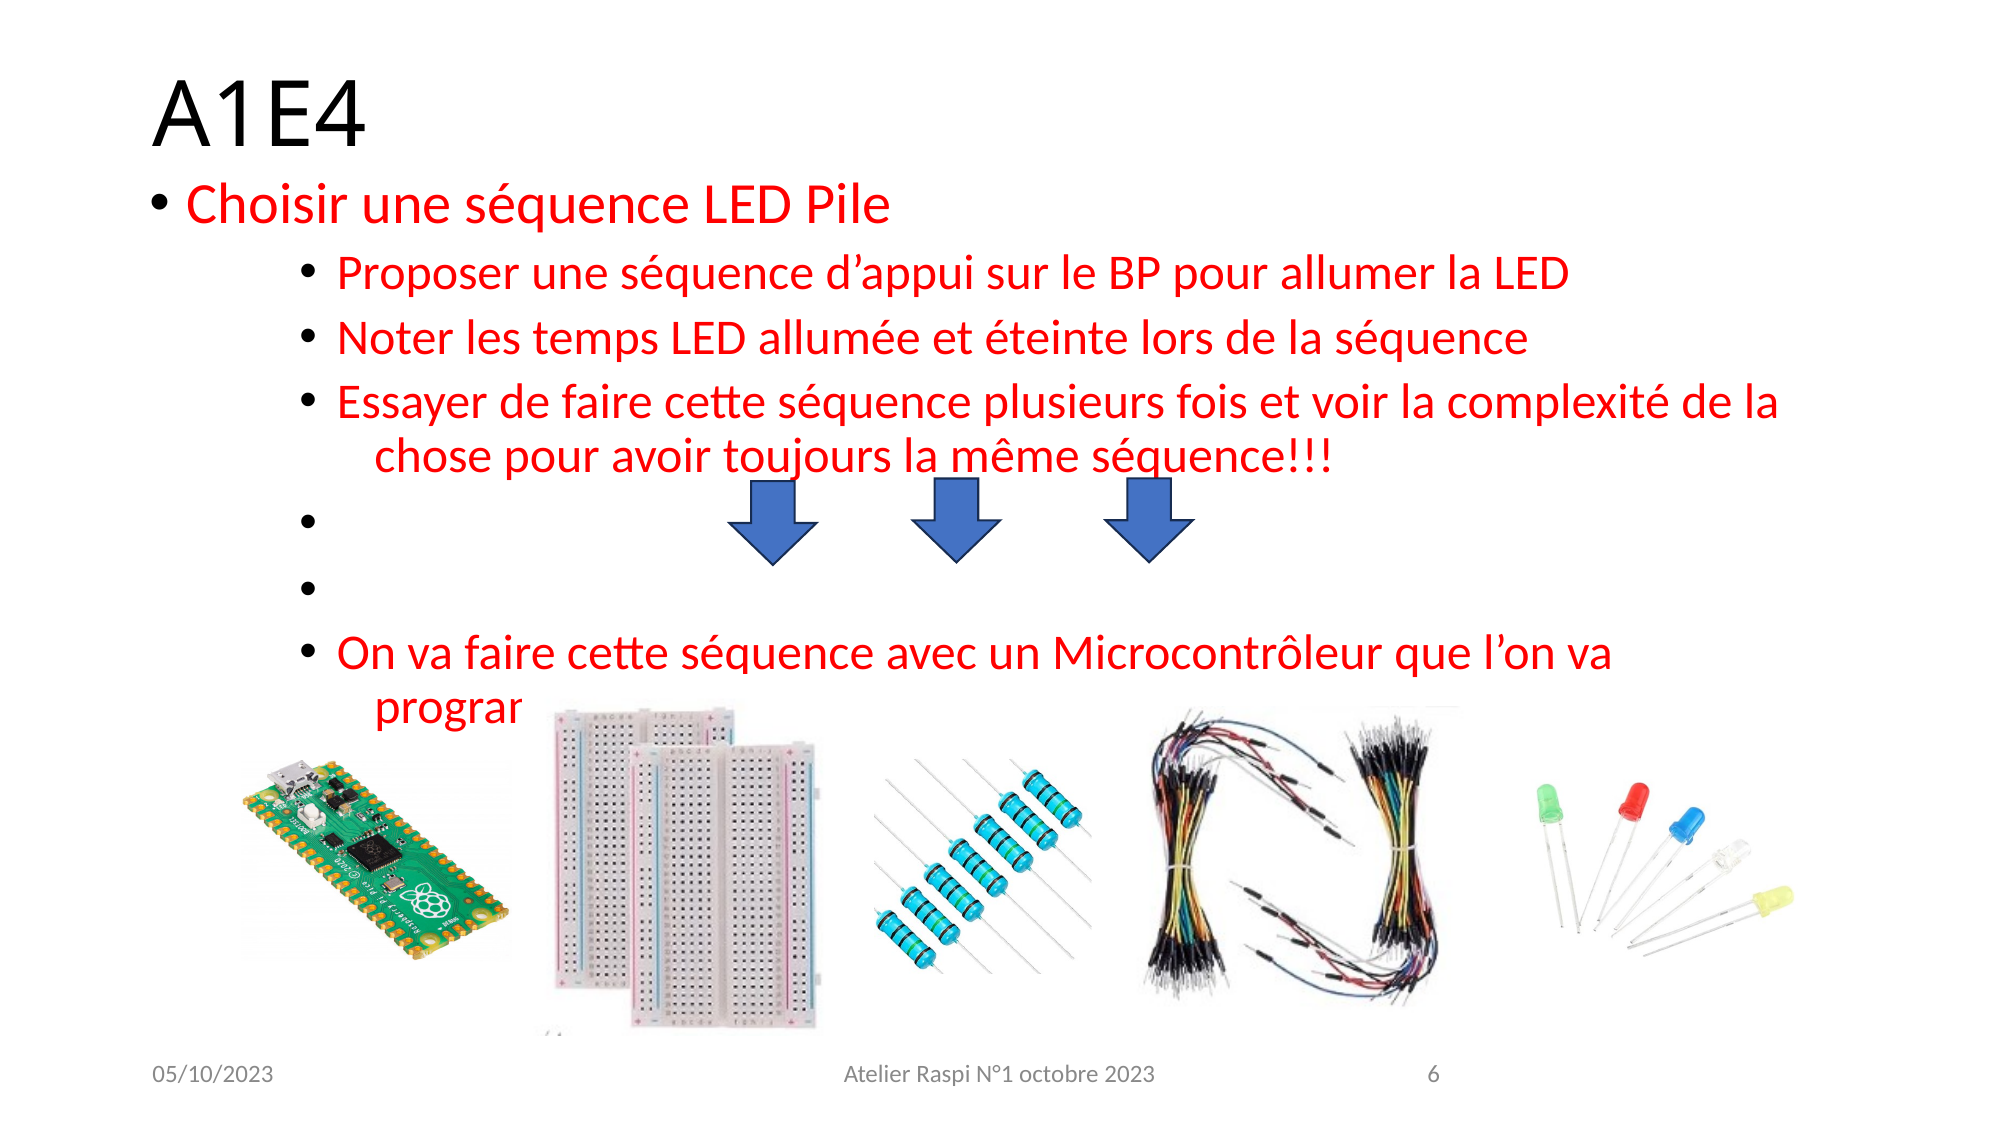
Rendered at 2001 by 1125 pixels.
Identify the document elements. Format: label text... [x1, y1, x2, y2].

picture [874, 757, 1092, 974]
text_box A1E4 [137, 59, 1863, 166]
picture [522, 674, 834, 1036]
text_box [729, 481, 817, 565]
text_box [1412, 1042, 1863, 1103]
picture [1125, 706, 1465, 1013]
text_box Choisir une séquence LED Pile Proposer une séquence d’appui sur le BP pour allumer la LED Noter les temps LED allumée et éteinte lors de la séquence Essayer de faire cette séquence plusieurs fois et voir la complexité de la chose pour avoir toujours la même séquence!!! On va faire cette séquence avec un Microcontrôleur que l’on va programmer [134, 165, 1860, 880]
picture [1523, 771, 1801, 960]
text_box [1105, 478, 1193, 563]
picture [241, 760, 512, 962]
text_box 05/10/2023 [137, 1042, 588, 1103]
text_box [912, 478, 1001, 563]
text_box Atelier Raspi N°1 octobre 2023 [662, 1042, 1338, 1103]
